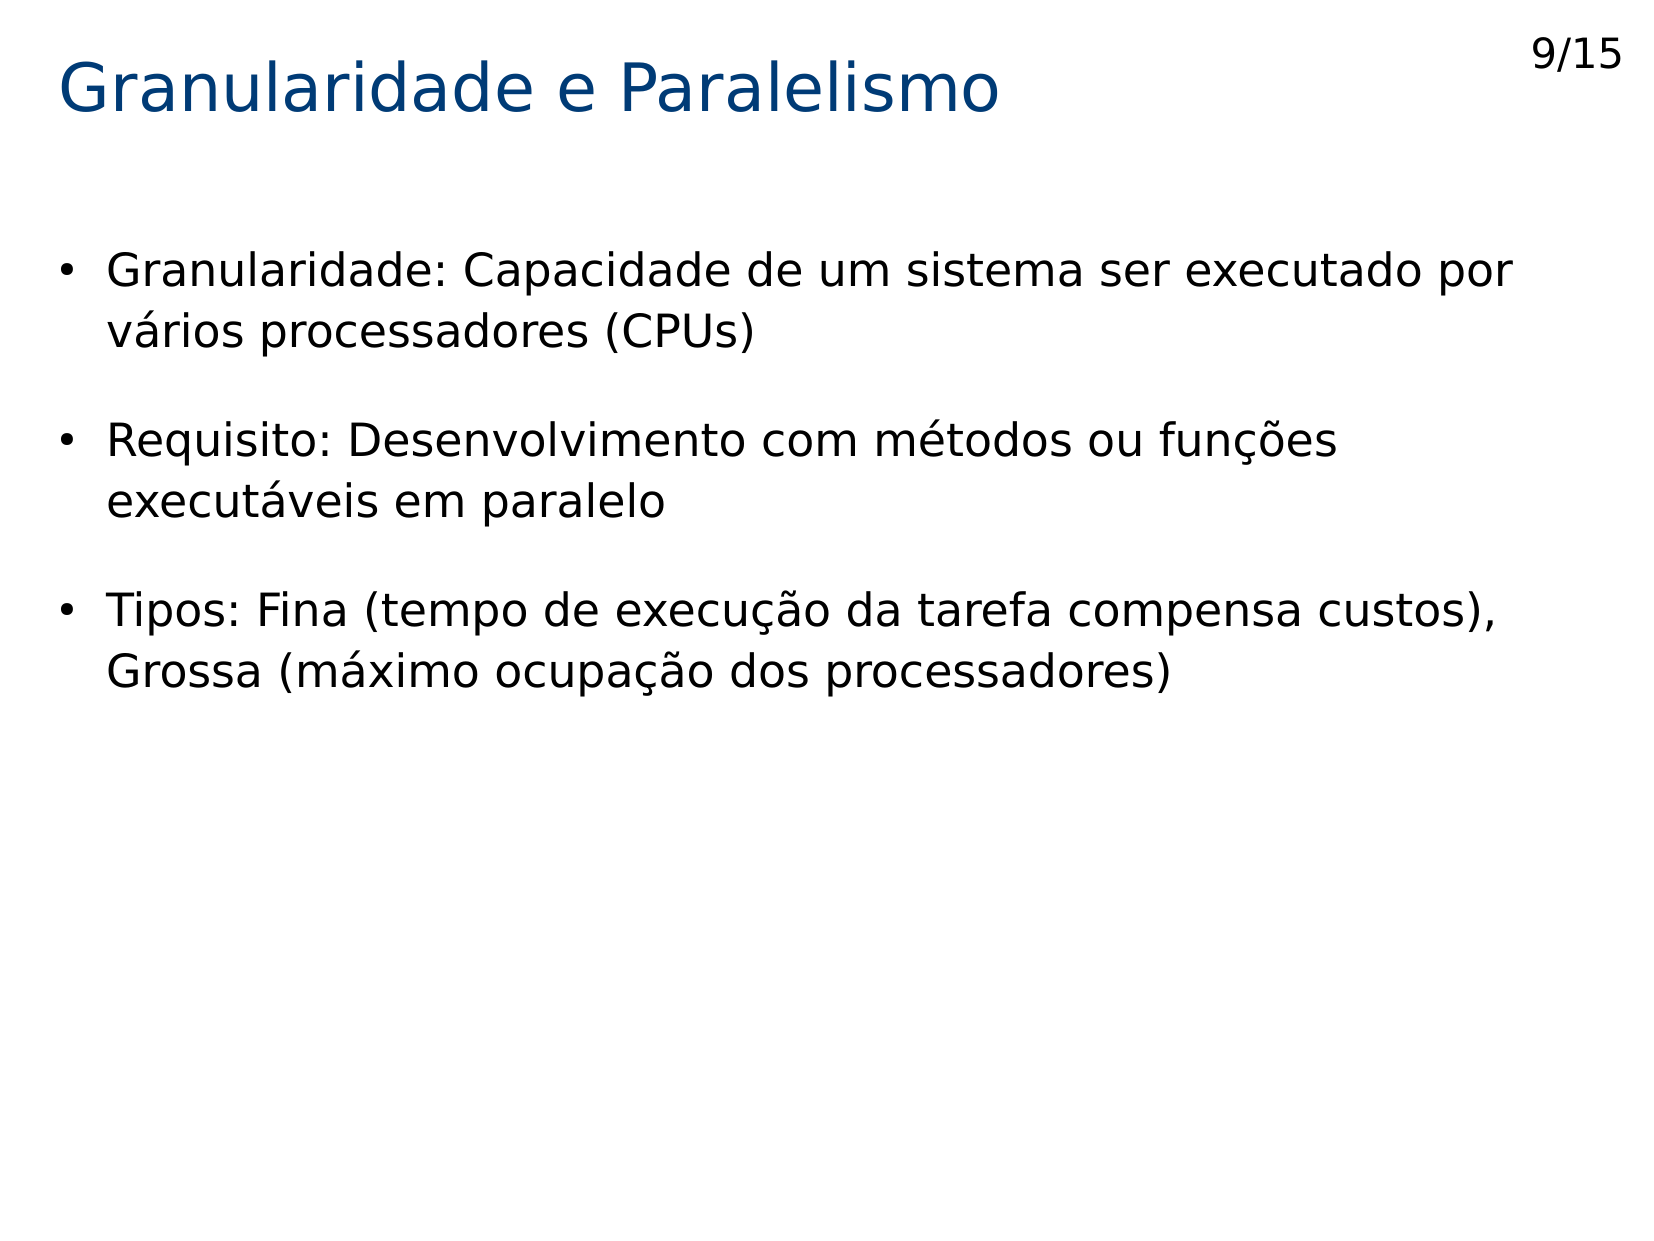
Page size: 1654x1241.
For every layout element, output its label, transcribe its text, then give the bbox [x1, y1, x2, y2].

title Granularidade e Paralelismo [59, 29, 1506, 148]
list Granularidade: Capacidade de um sistema ser executado por vários processadores (CPUs) Requisito: Desenvolvimento com métodos ou funções executáveis em paralelo Tipos: Fina (tempo de execução da tarefa compensa custos), Grossa (máximo ocupação dos processadores) [59, 236, 1595, 1211]
